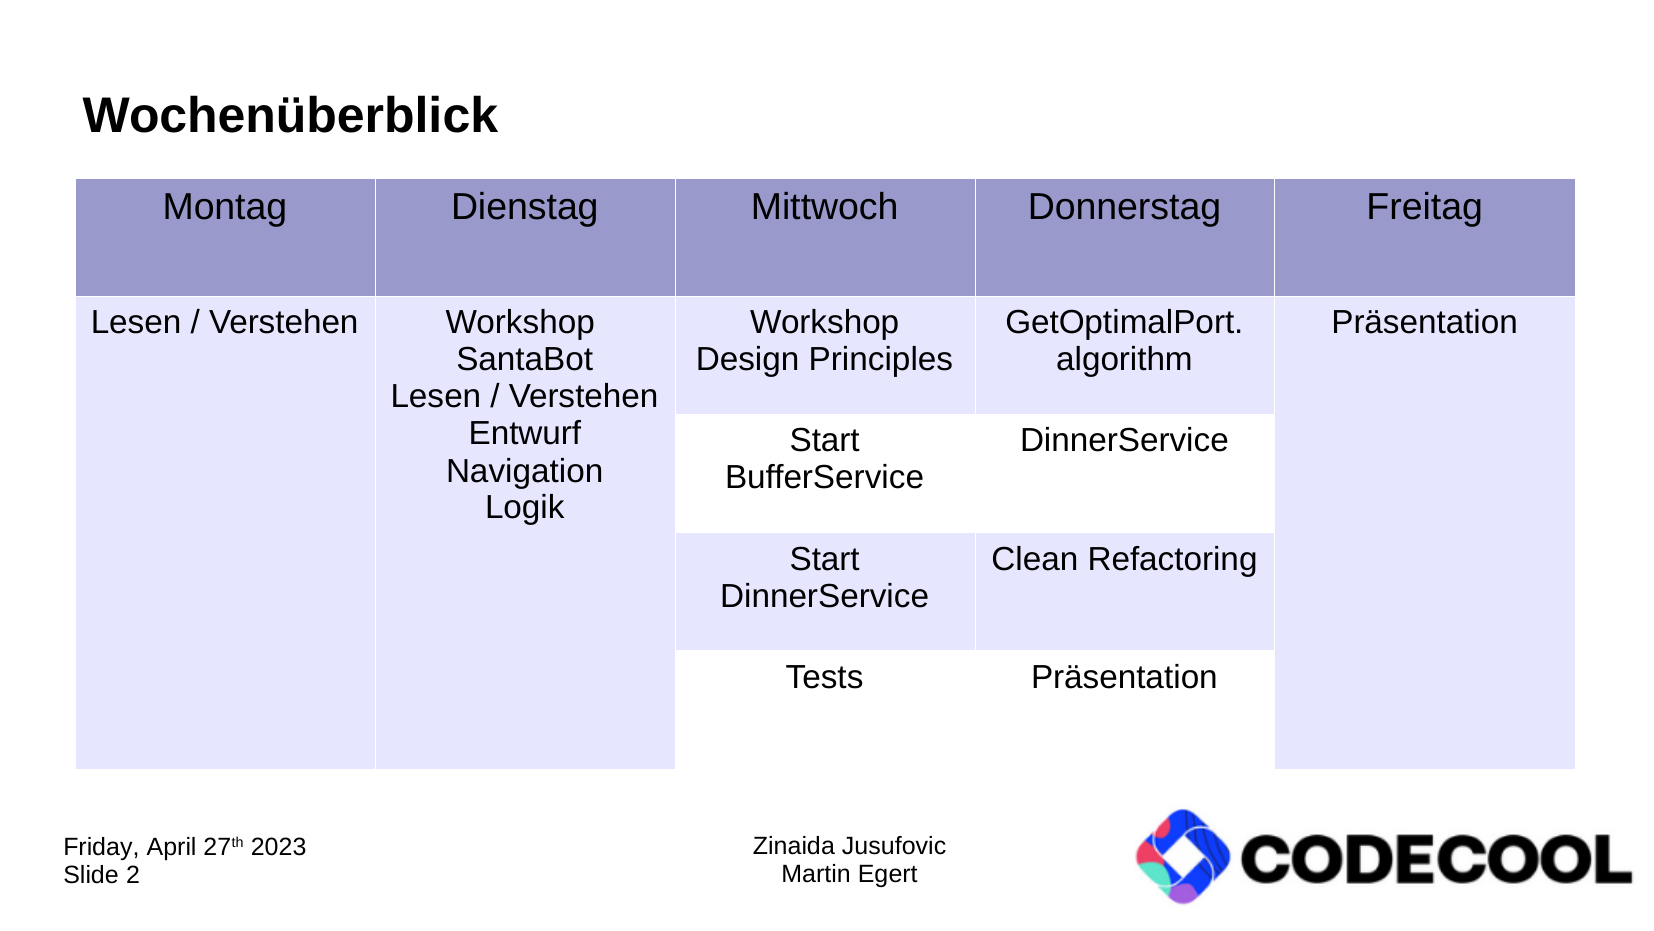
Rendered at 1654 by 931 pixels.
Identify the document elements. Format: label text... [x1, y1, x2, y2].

picture [1134, 783, 1654, 931]
table_cell Start DinnerService [676, 533, 975, 650]
title Wochenüberblick [82, 37, 1571, 178]
table_cell Tests [676, 651, 975, 769]
table_header Dienstag [376, 179, 675, 296]
table_cell Workshop SantaBot [376, 297, 675, 769]
table_cell Präsentation [1275, 297, 1575, 769]
table_header Freitag [1275, 179, 1575, 296]
table_header Mittwoch [676, 179, 975, 296]
text_box Zinaida Jusufovic Martin Egert [497, 817, 1203, 902]
table_cell Workshop Design Principles [676, 297, 975, 414]
table_cell Start BufferService [676, 415, 975, 532]
table_cell Clean Refactoring [976, 533, 1274, 650]
text_box Friday, April 27th 2023 Slide <number> [63, 833, 497, 890]
table_cell DinnerService [976, 415, 1274, 532]
table_cell Lesen / Verstehen [76, 297, 375, 769]
table_header Donnerstag [976, 179, 1274, 296]
table_cell Präsentation [976, 651, 1274, 769]
table_cell GetOptimalPort. algorithm [976, 297, 1274, 414]
table_header Montag [76, 179, 375, 296]
